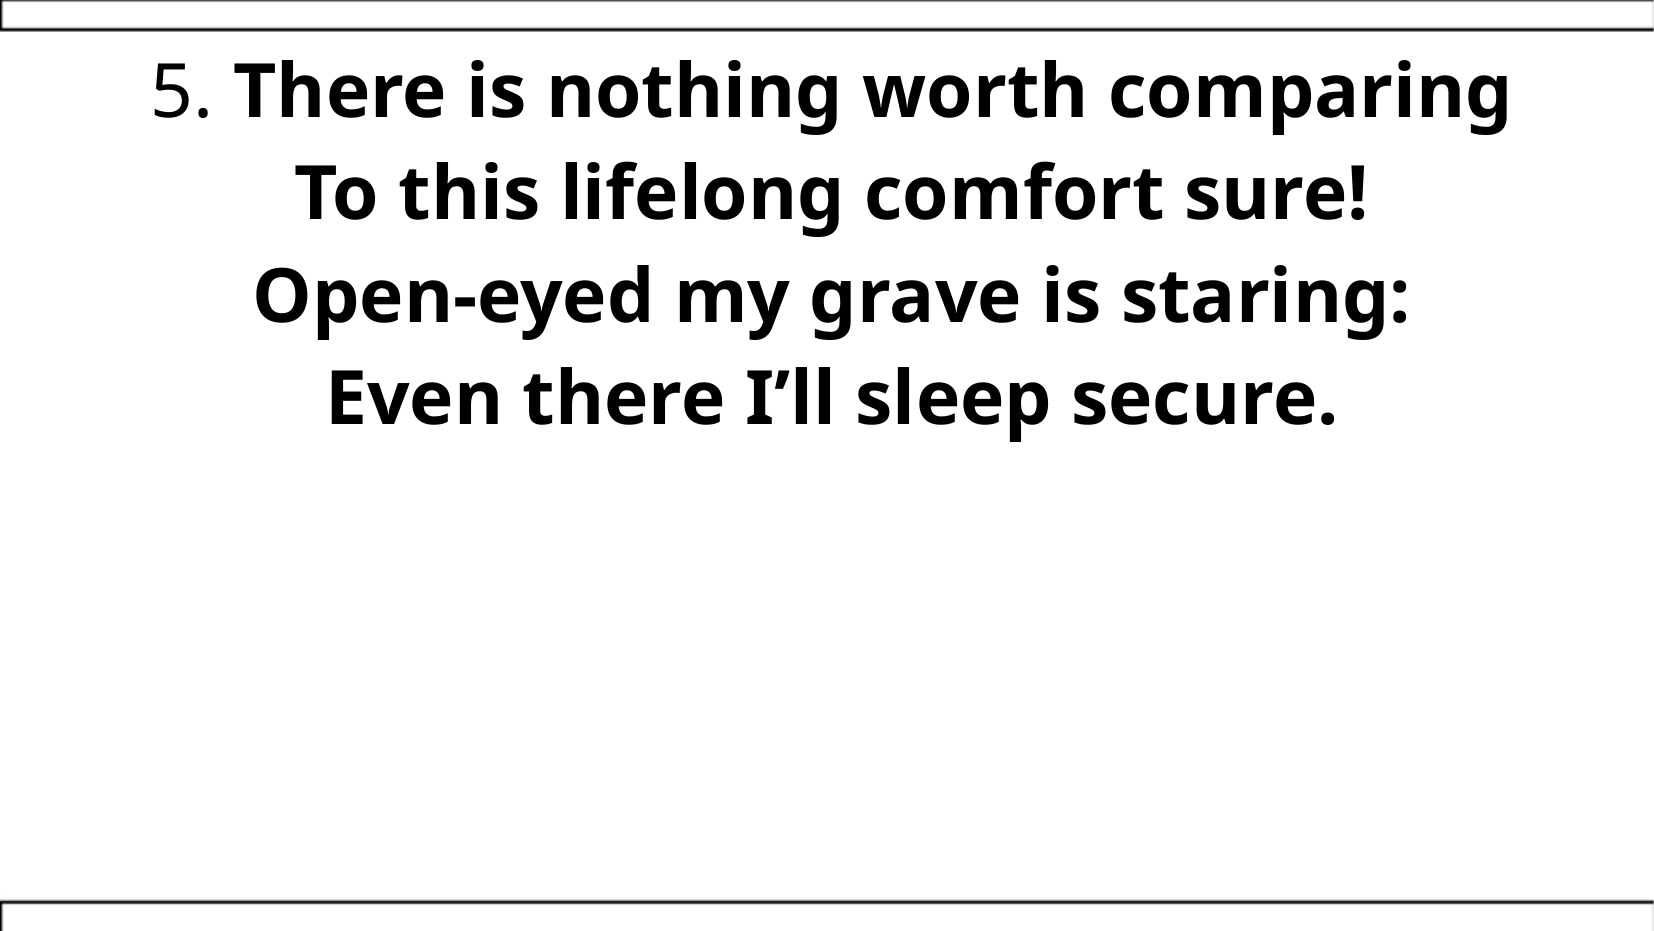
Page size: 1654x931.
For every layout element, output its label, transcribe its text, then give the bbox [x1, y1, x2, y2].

picture [0, 0, 1654, 931]
text_box 5. There is nothing worth comparing To this lifelong comfort sure! Open-eyed my grave is staring: Even there I’ll sleep secure. [90, 30, 1576, 460]
